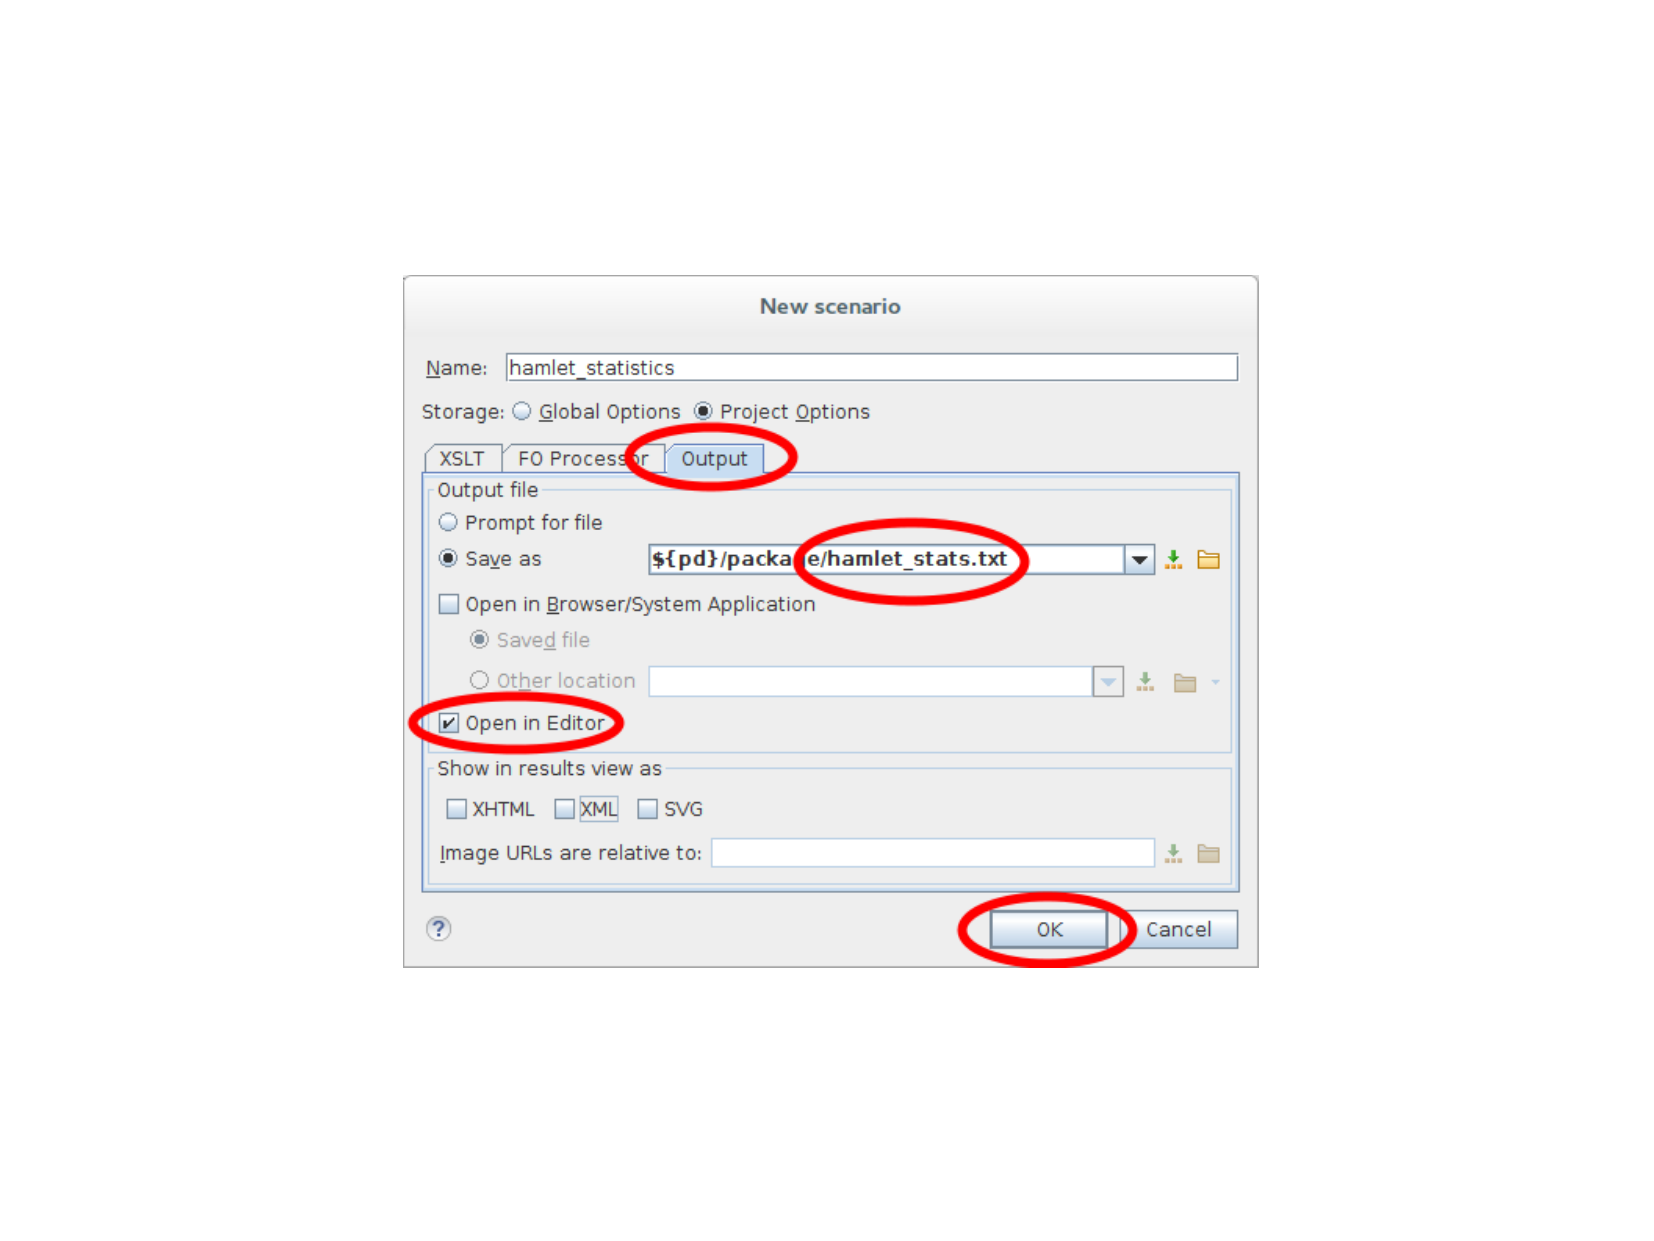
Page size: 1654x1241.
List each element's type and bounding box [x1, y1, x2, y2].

picture [403, 275, 1259, 968]
